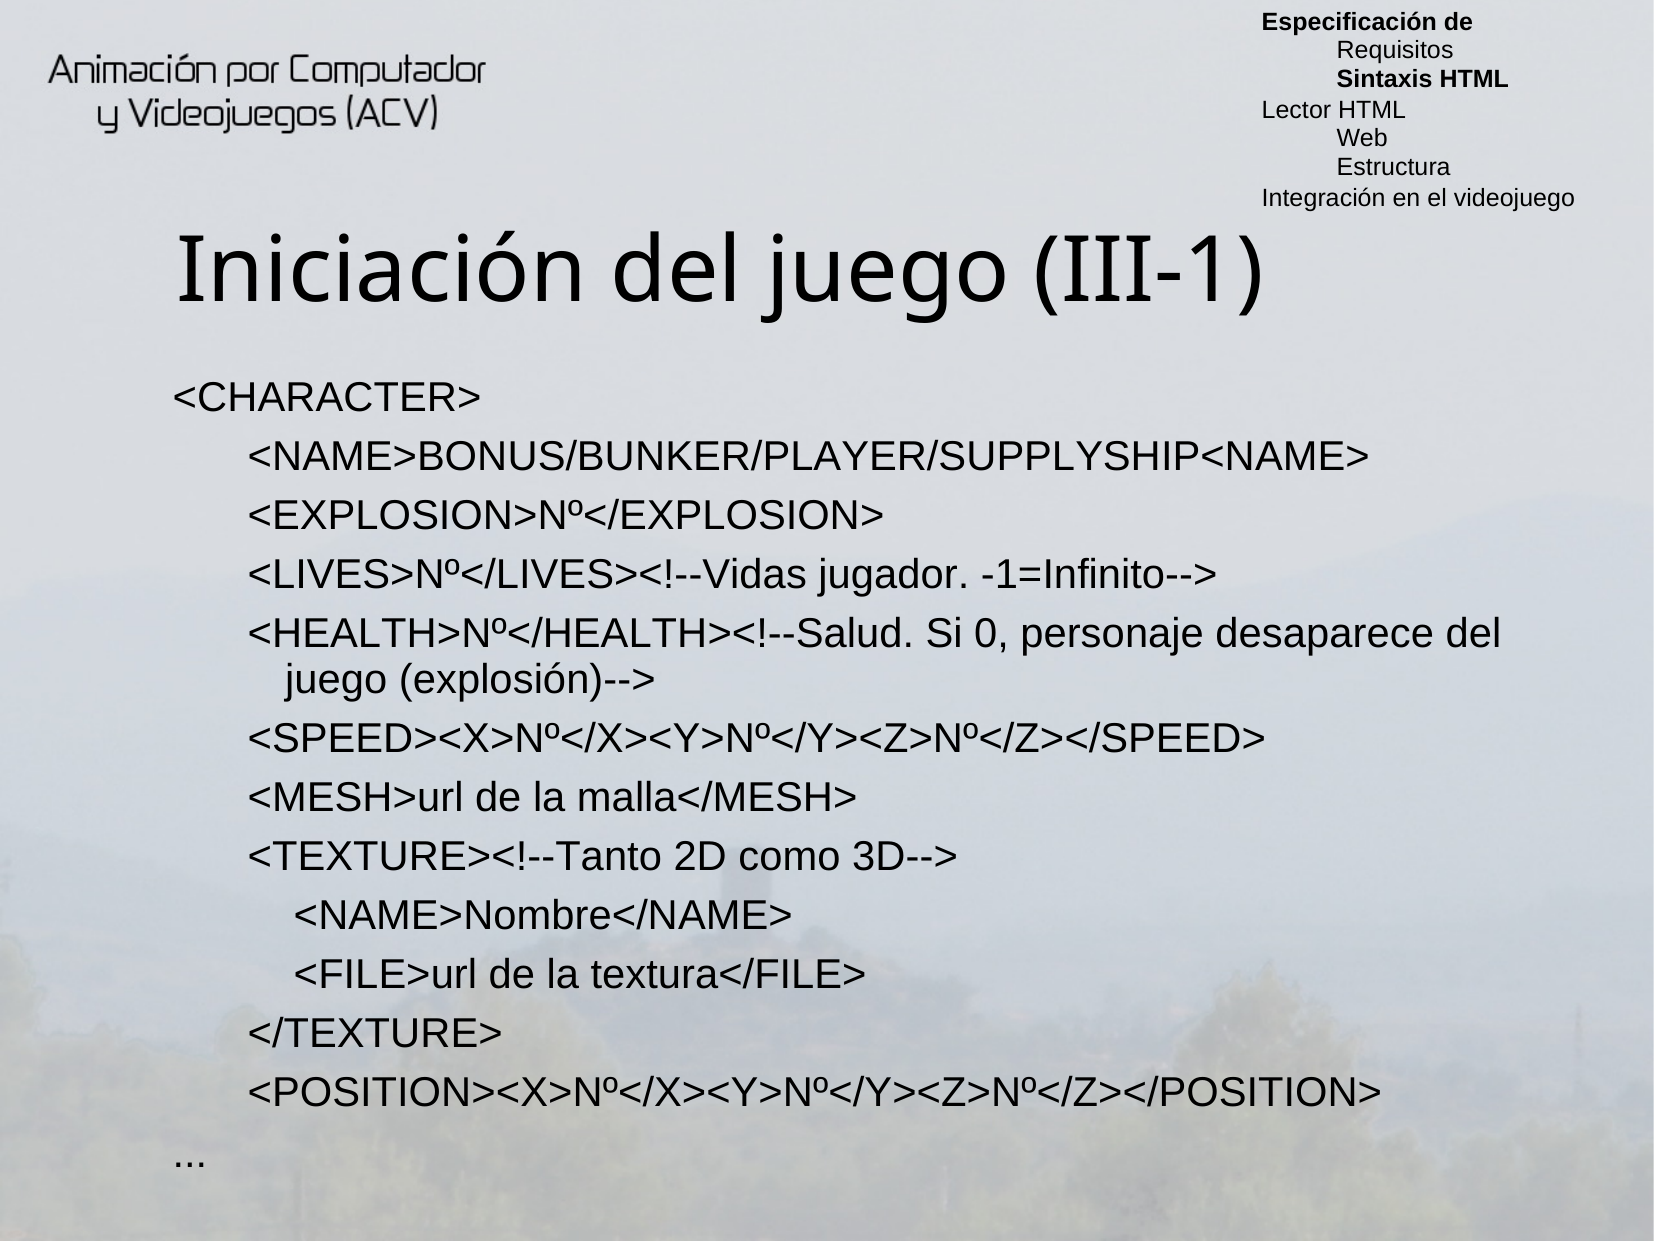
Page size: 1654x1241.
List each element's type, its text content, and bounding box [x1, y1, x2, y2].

picture [0, 0, 1654, 1241]
text_box Especificación de Requisitos Sintaxis HTML Lector HTML Web Estructura Integración en el videojuego [1171, 0, 1653, 326]
list <CHARACTER> <NAME>BONUS/BUNKER/PLAYER/SUPPLYSHIP<NAME> <EXPLOSION>Nº</EXPLOSION> <LIVES>Nº</LIVES><!--Vidas jugador. -1=Infinito--> <HEALTH>Nº</HEALTH><!--Salud. Si 0, personaje desaparece del juego (explosión)--> <SPEED><X>Nº</X><Y>Nº</Y><Z>Nº</Z></SPEED> <MESH>url de la malla</MESH> <TEXTURE><!--Tanto 2D como 3D--> <NAME>Nombre</NAME> <FILE>url de la textura</FILE> </TEXTURE> <POSITION><X>Nº</X><Y>Nº</Y><Z>Nº</Z></POSITION> ... [82, 286, 1595, 1188]
title Iniciación del juego (III-1) [83, 169, 1359, 362]
